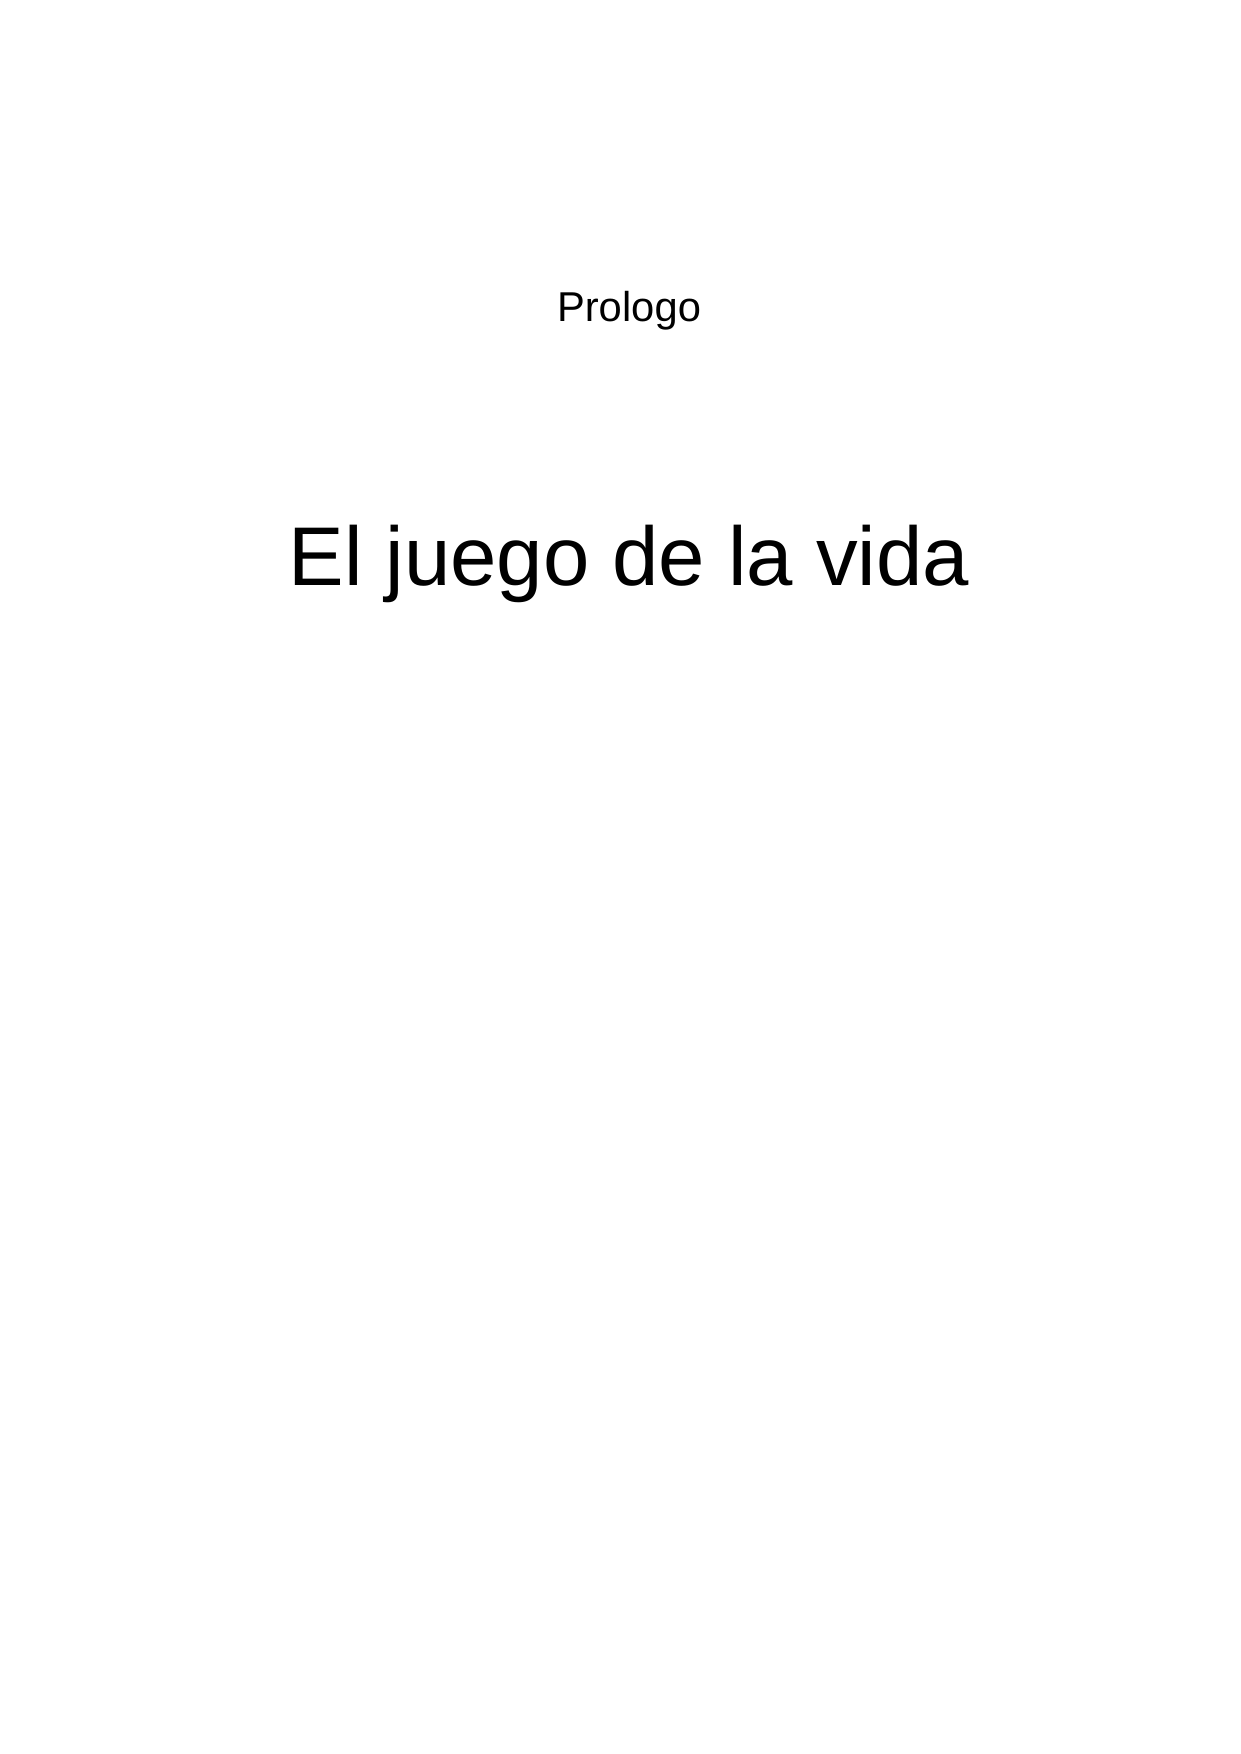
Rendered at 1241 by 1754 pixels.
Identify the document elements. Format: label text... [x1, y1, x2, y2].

title Prologo El juego de la vida [124, 283, 1134, 604]
